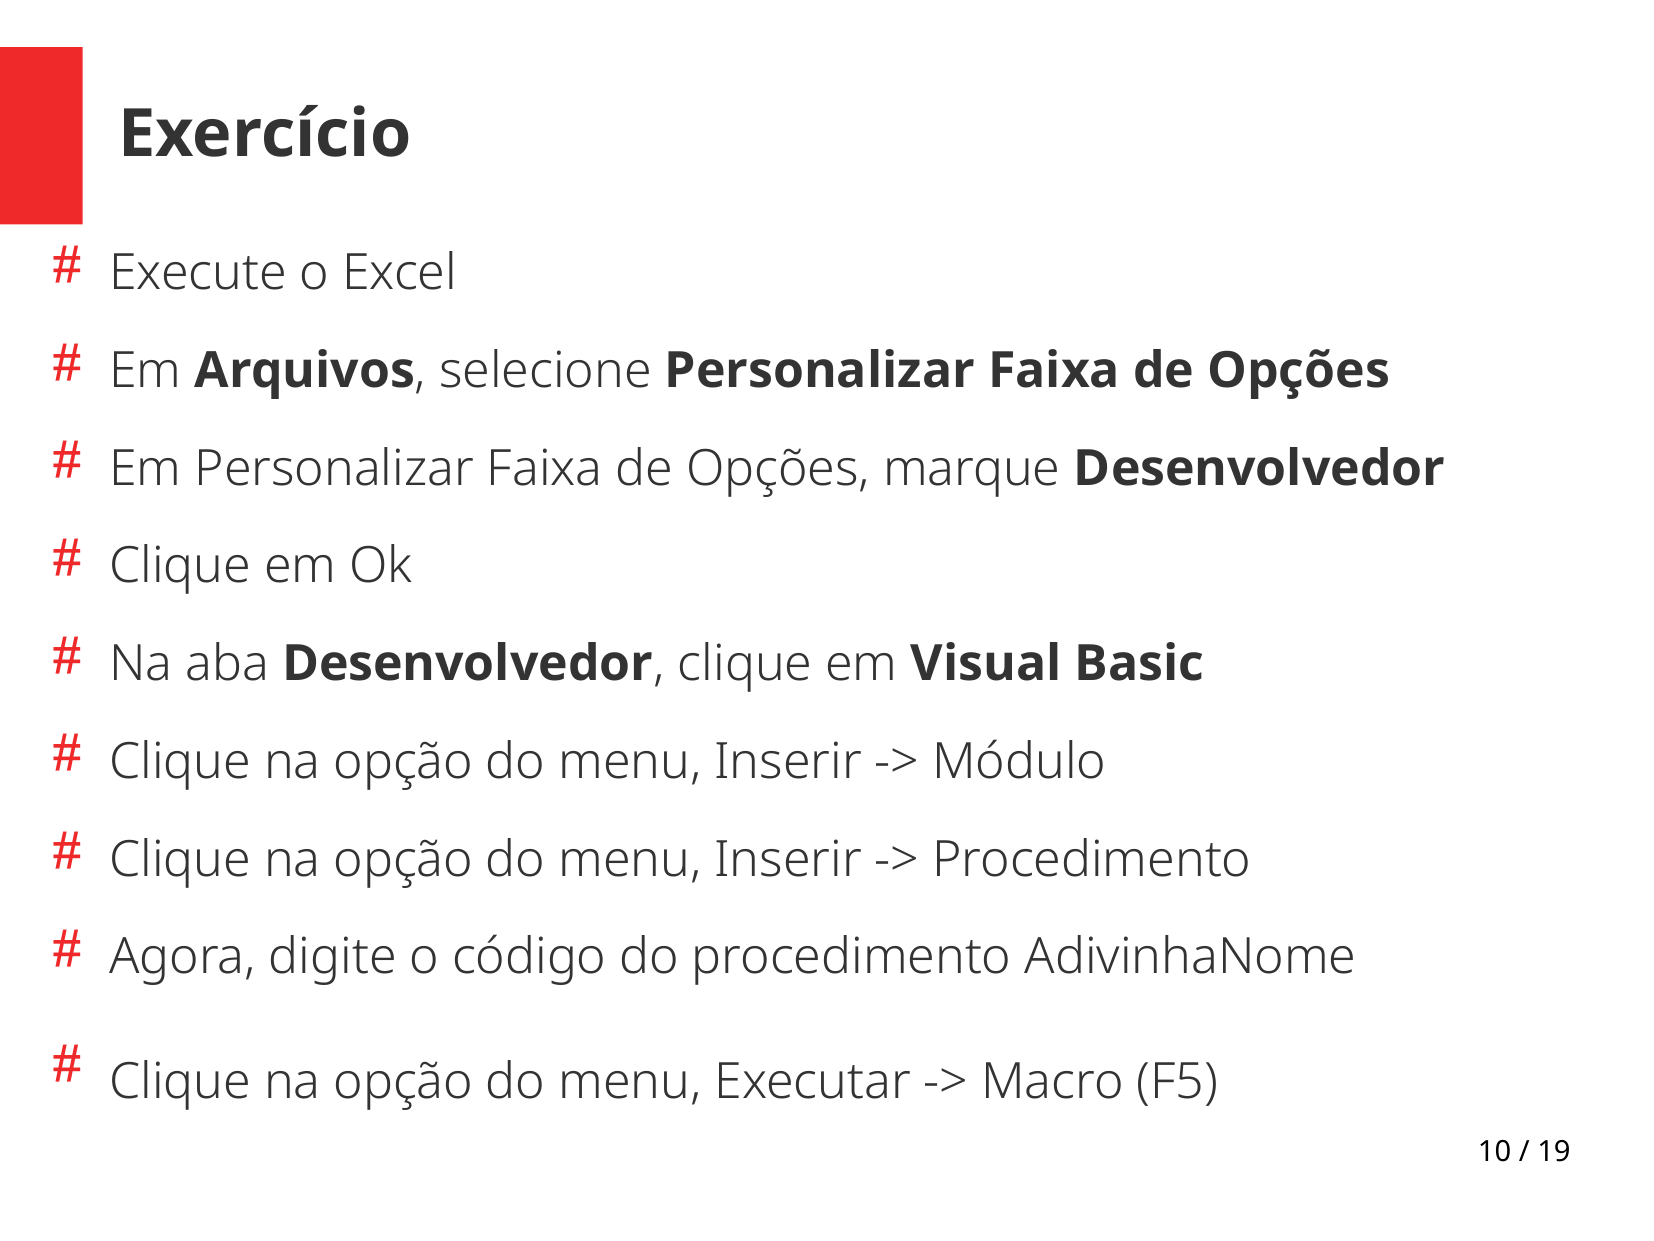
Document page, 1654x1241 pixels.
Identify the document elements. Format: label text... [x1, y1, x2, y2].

title Exercício [118, 49, 1571, 213]
list Execute o Excel Em Arquivos, selecione Personalizar Faixa de Opções Em Personalizar Faixa de Opções, marque Desenvolvedor Clique em Ok Na aba Desenvolvedor, clique em Visual Basic Clique na opção do menu, Inserir -> Módulo Clique na opção do menu, Inserir -> Procedimento Agora, digite o código do procedimento AdivinhaNome Clique na opção do menu, Executar -> Macro (F5) [35, 236, 1607, 1111]
